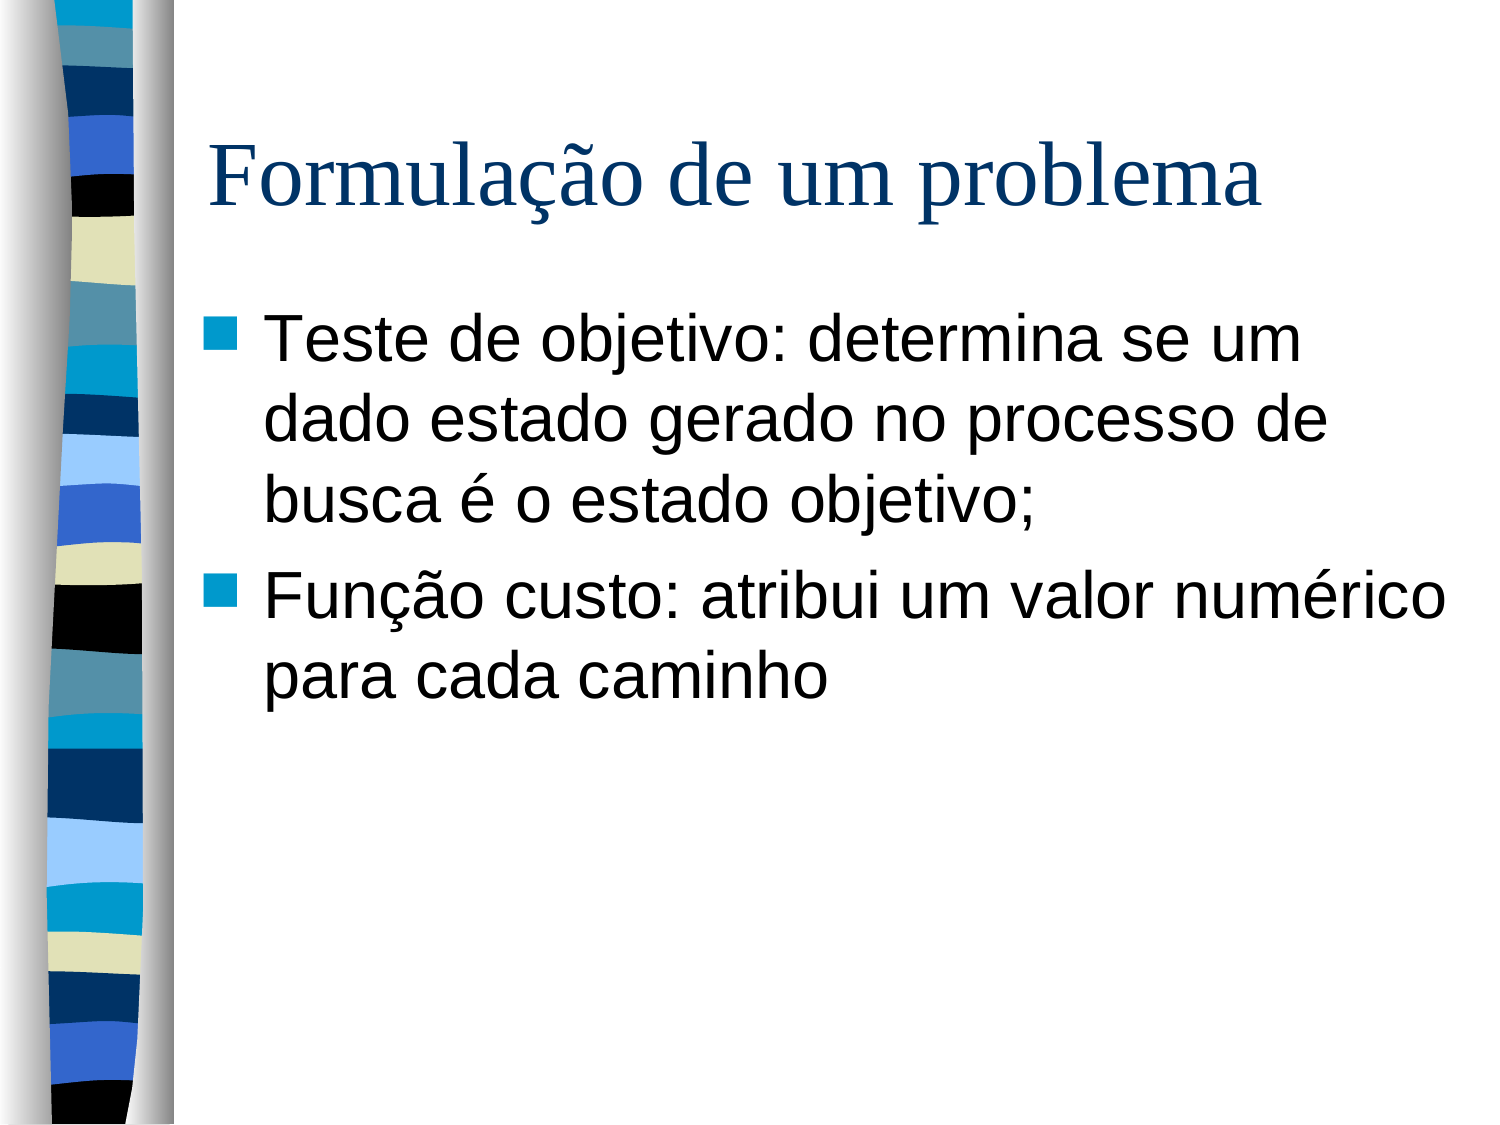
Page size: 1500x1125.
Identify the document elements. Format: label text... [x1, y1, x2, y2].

title Formulação de um problema [192, 74, 1468, 263]
list Teste de objetivo: determina se um dado estado gerado no processo de busca é o estado objetivo; Função custo: atribui um valor numérico para cada caminho [192, 287, 1468, 1000]
